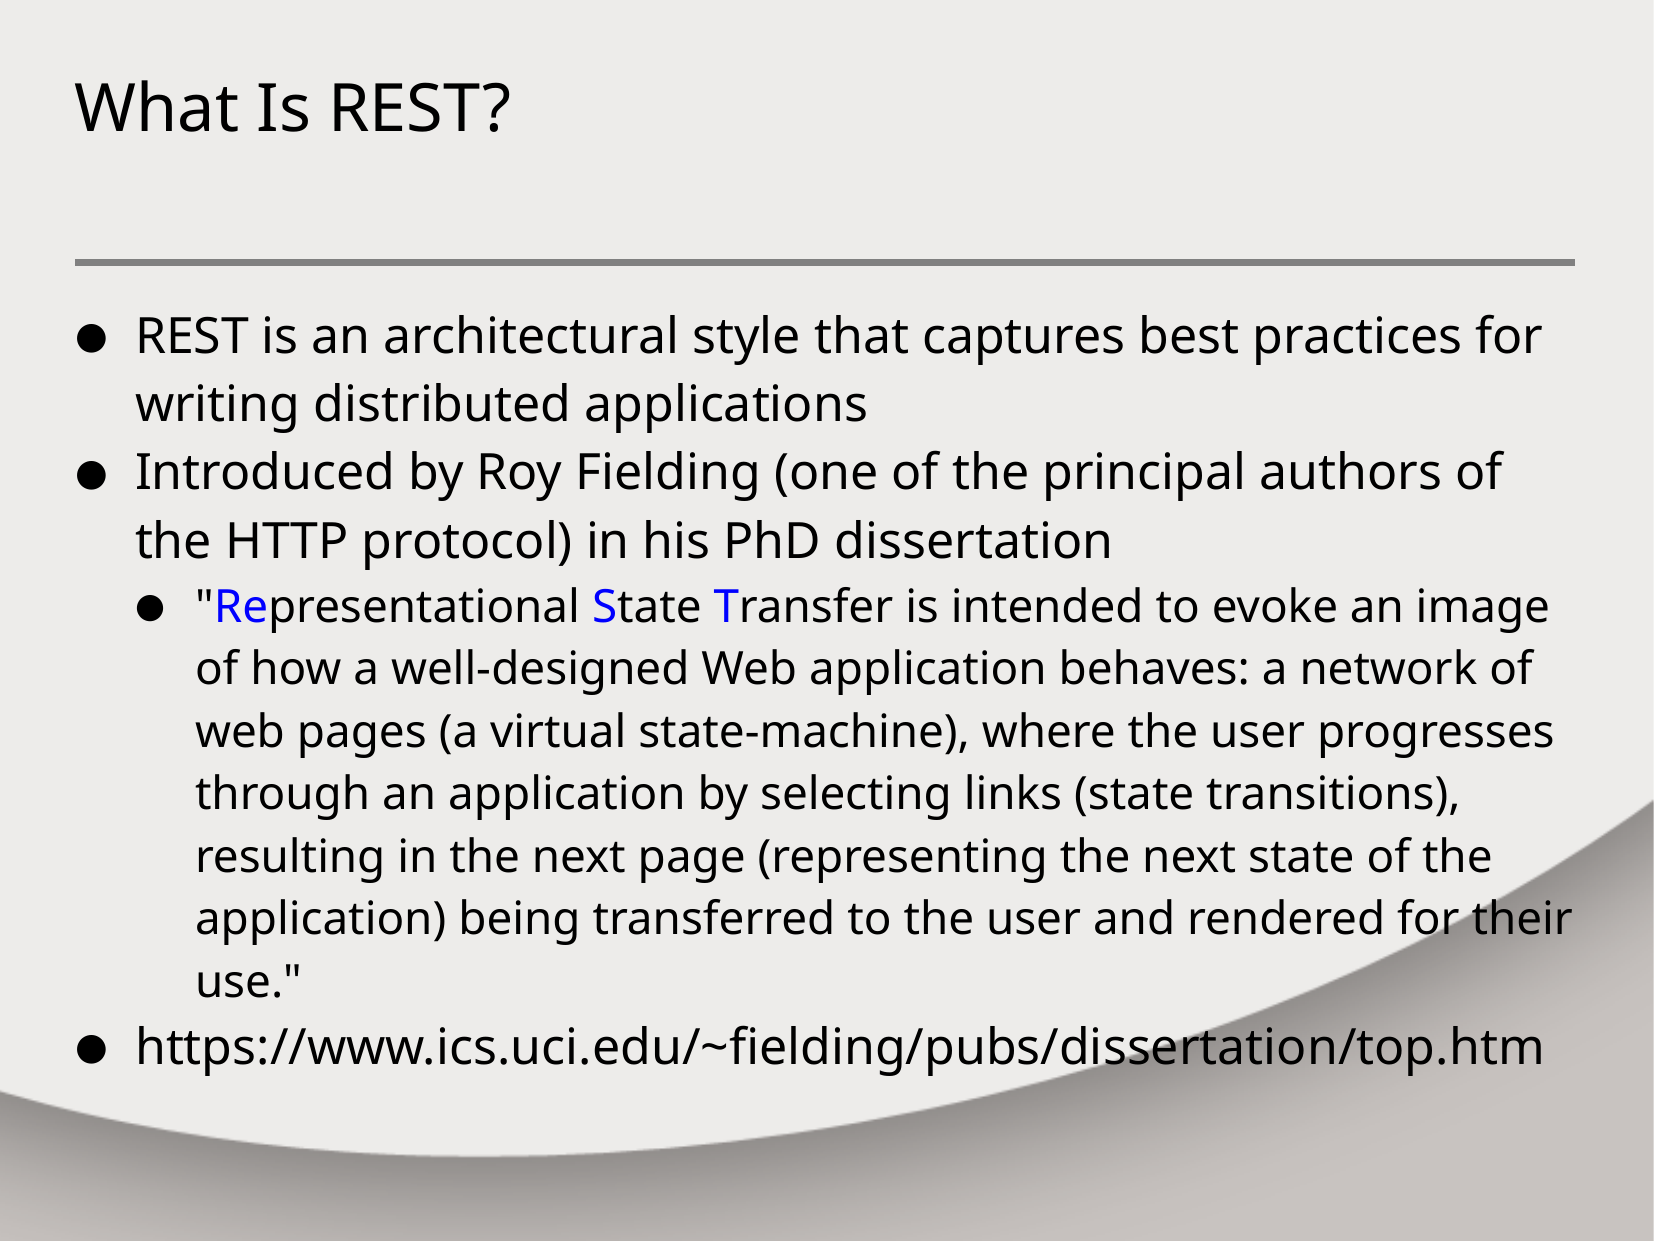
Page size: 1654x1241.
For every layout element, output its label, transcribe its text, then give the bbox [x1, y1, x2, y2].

title What Is REST? [74, 75, 1575, 226]
list REST is an architectural style that captures best practices for writing distributed applications Introduced by Roy Fielding (one of the principal authors of the HTTP protocol) in his PhD dissertation "Representational State Transfer is intended to evoke an image of how a well-designed Web application behaves: a network of web pages (a virtual state-machine), where the user progresses through an application by selecting links (state transitions), resulting in the next page (representing the next state of the application) being transferred to the user and rendered for their use." https://www.ics.uci.edu/~fielding/pubs/dissertation/top.htm [75, 300, 1576, 1163]
picture [0, 0, 1654, 1241]
